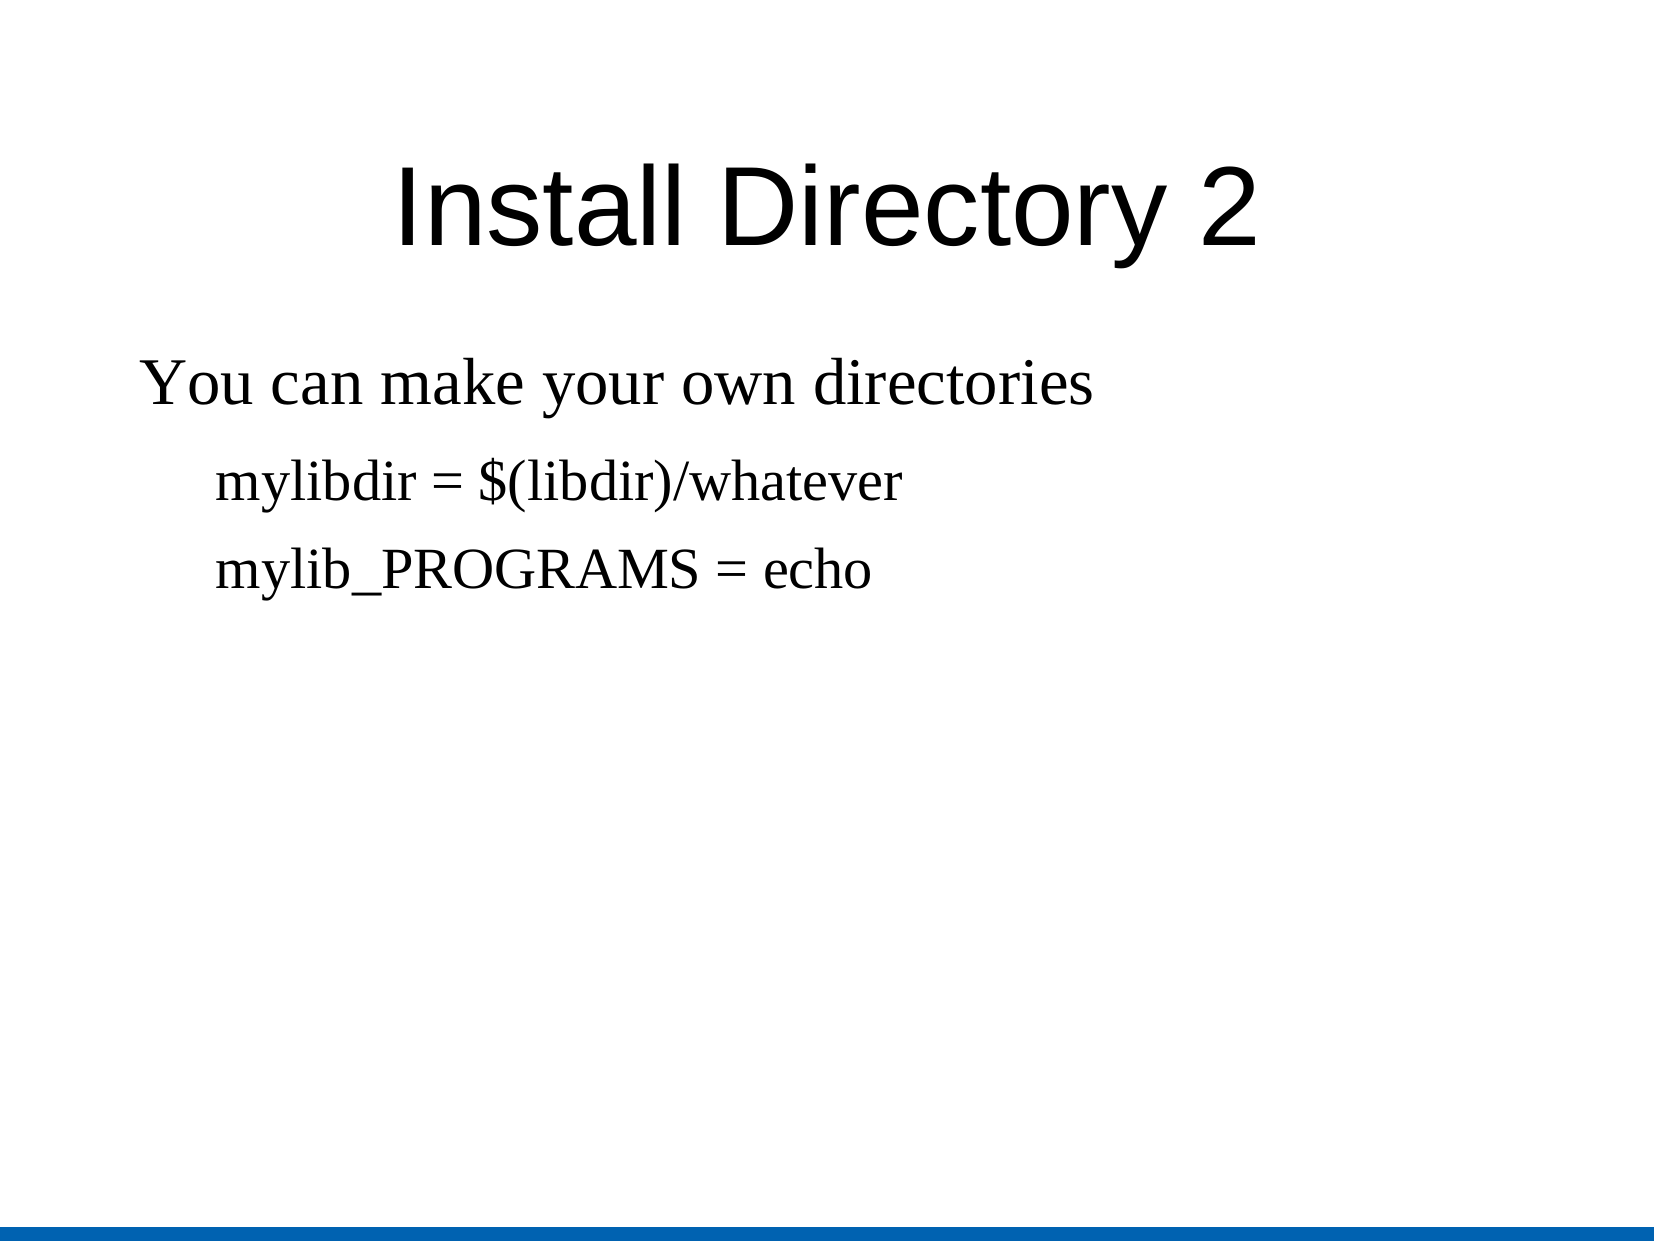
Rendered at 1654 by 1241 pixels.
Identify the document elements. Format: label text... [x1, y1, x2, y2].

list You can make your own directories mylibdir = $(libdir)/whatever mylib_PROGRAMS = echo [121, 344, 1533, 1127]
title Install Directory 2 [121, 102, 1533, 311]
